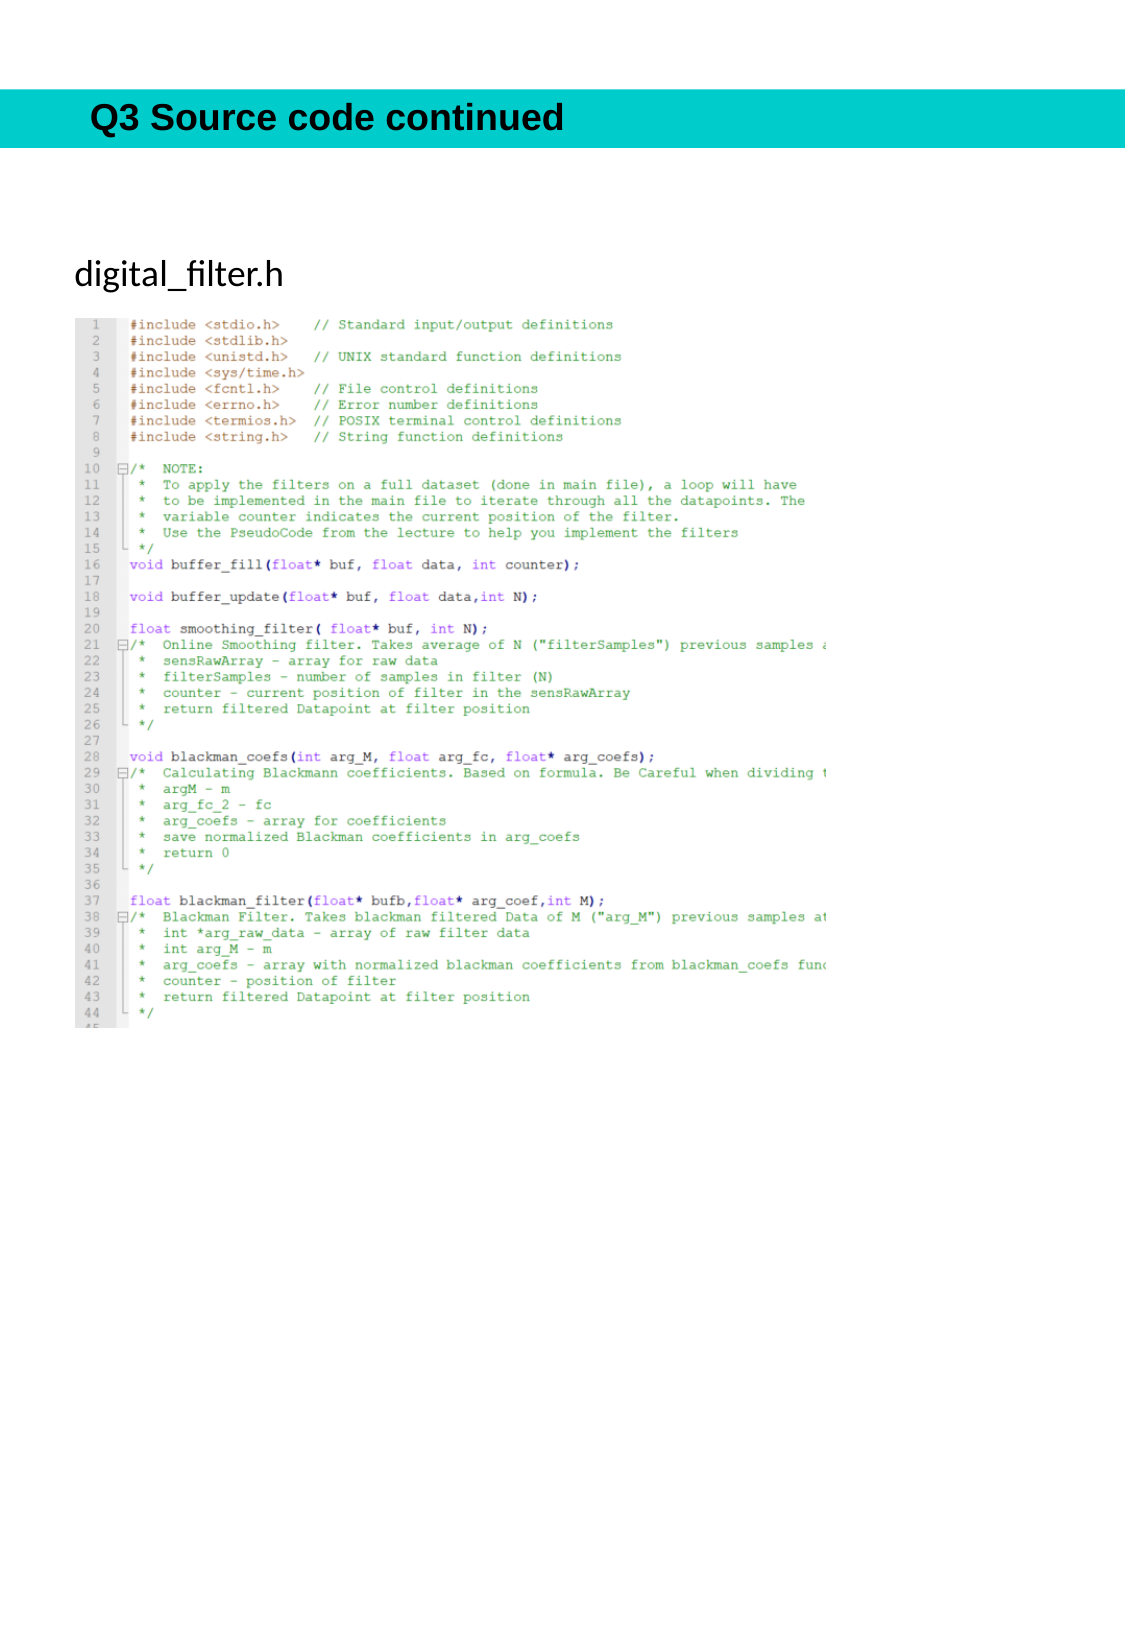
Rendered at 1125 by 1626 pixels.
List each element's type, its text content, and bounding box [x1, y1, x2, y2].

text_box Q3 Source code continued [0, 89, 1125, 148]
picture [75, 318, 826, 1028]
text_box digital_filter.h [59, 241, 1066, 303]
